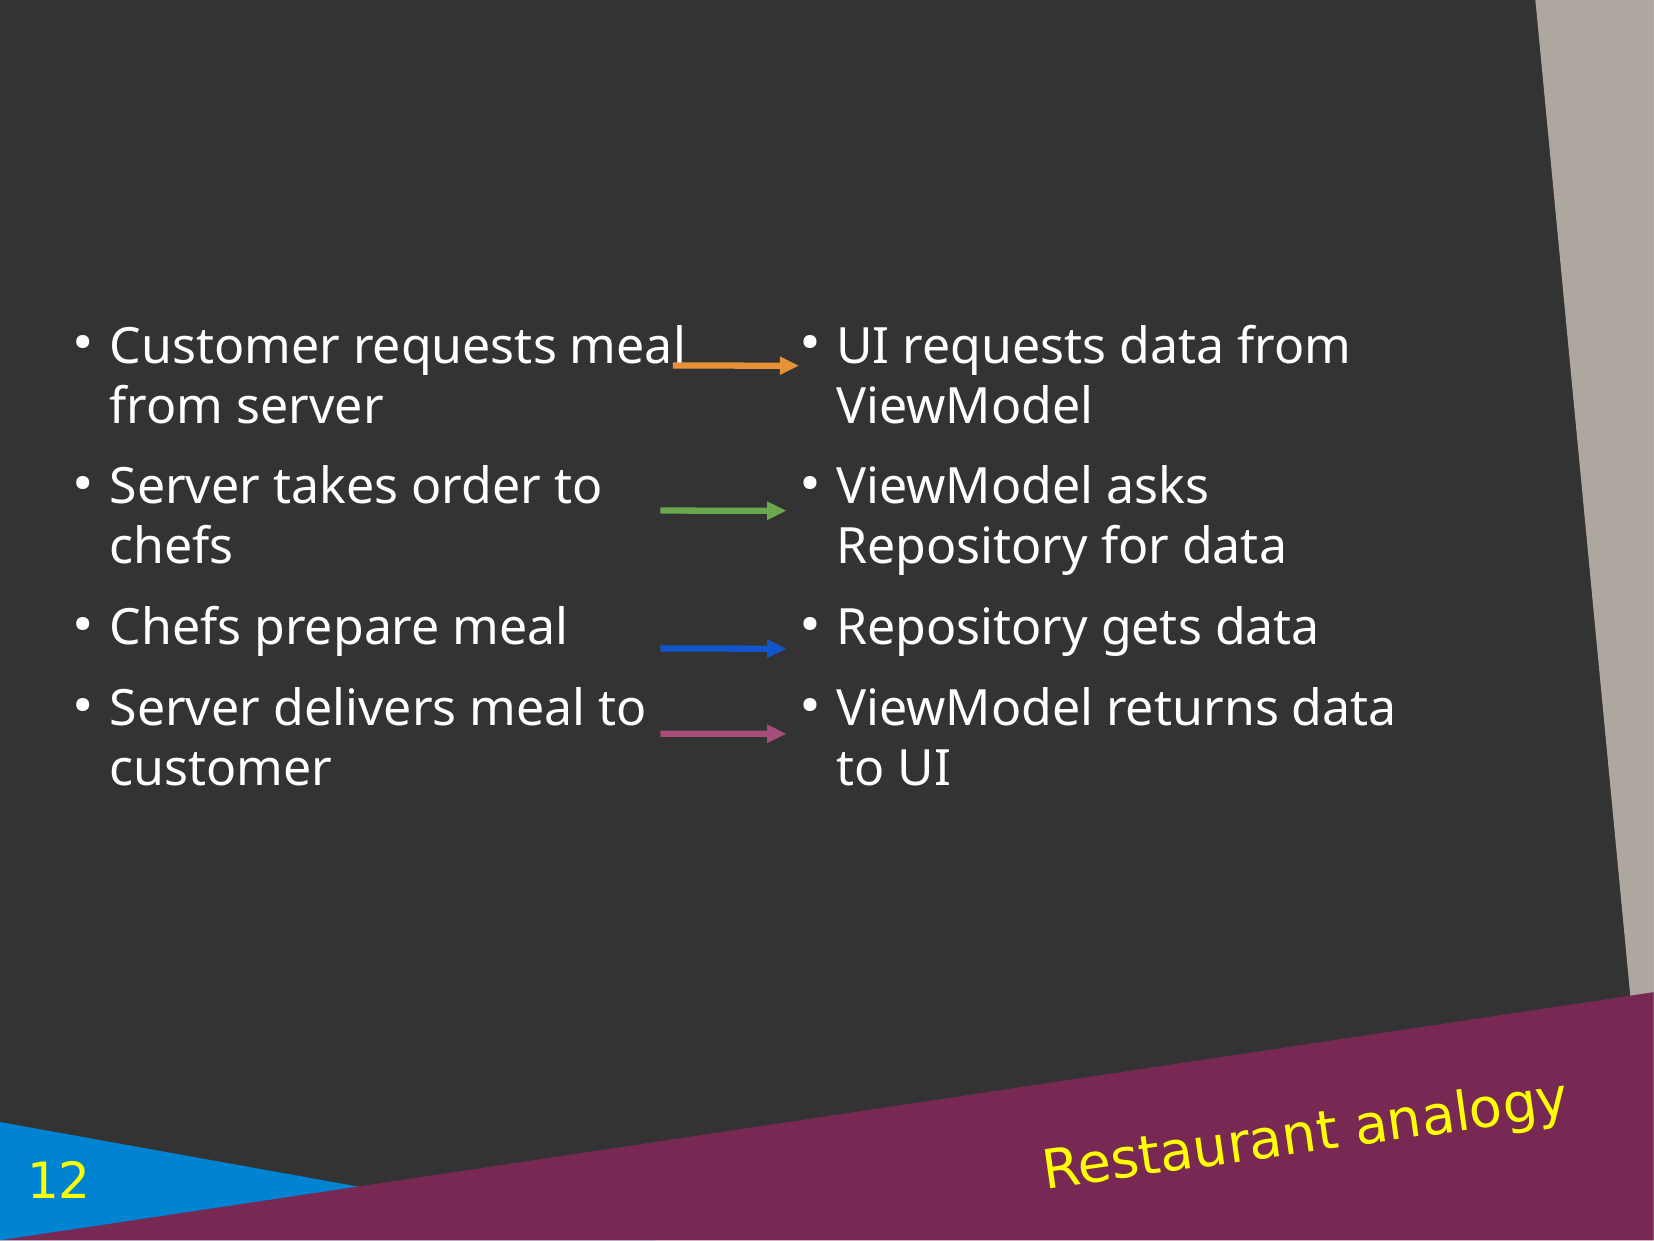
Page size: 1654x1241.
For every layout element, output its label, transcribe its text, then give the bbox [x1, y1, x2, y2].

title Restaurant analogy [956, 995, 1654, 1241]
list UI requests data from ViewModel ViewModel asks Repository for data Repository gets data ViewModel returns data to UI [786, 298, 1457, 859]
list Customer requests meal from server Server takes order to chefs Chefs prepare meal Server delivers meal to customer [59, 298, 730, 859]
